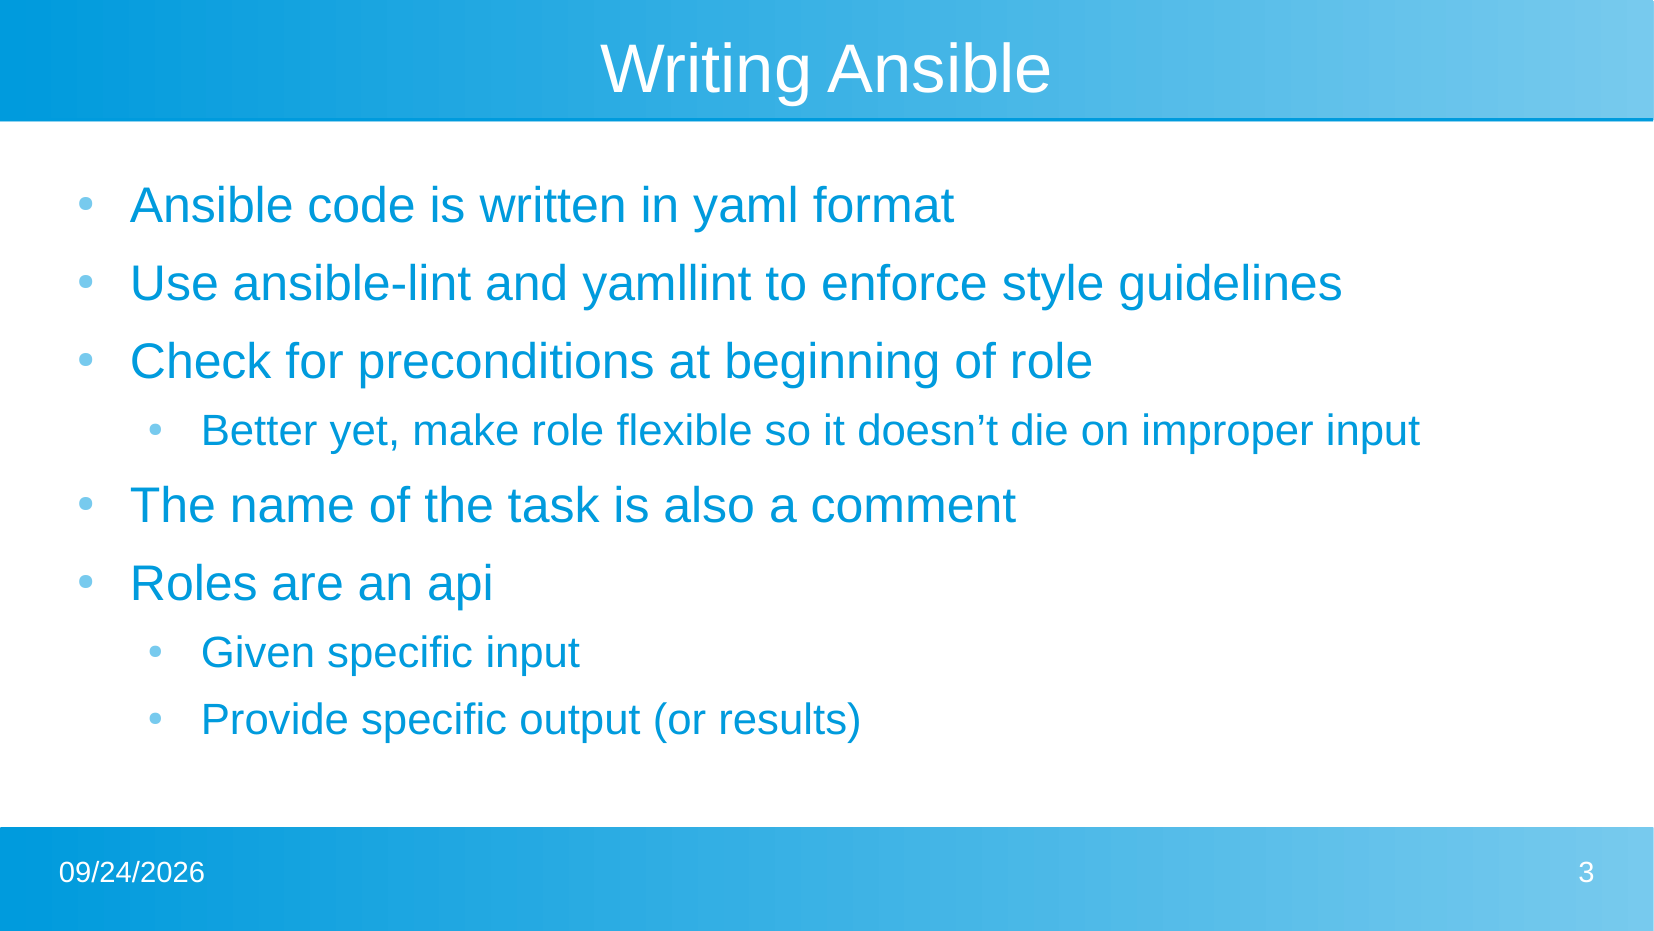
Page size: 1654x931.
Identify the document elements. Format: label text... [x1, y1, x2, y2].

title Writing Ansible [59, 29, 1595, 108]
list Ansible code is written in yaml format Use ansible-lint and yamllint to enforce style guidelines Check for preconditions at beginning of role Better yet, make role flexible so it doesn’t die on improper input The name of the task is also a comment Roles are an api Given specific input Provide specific output (or results) [59, 177, 1595, 768]
